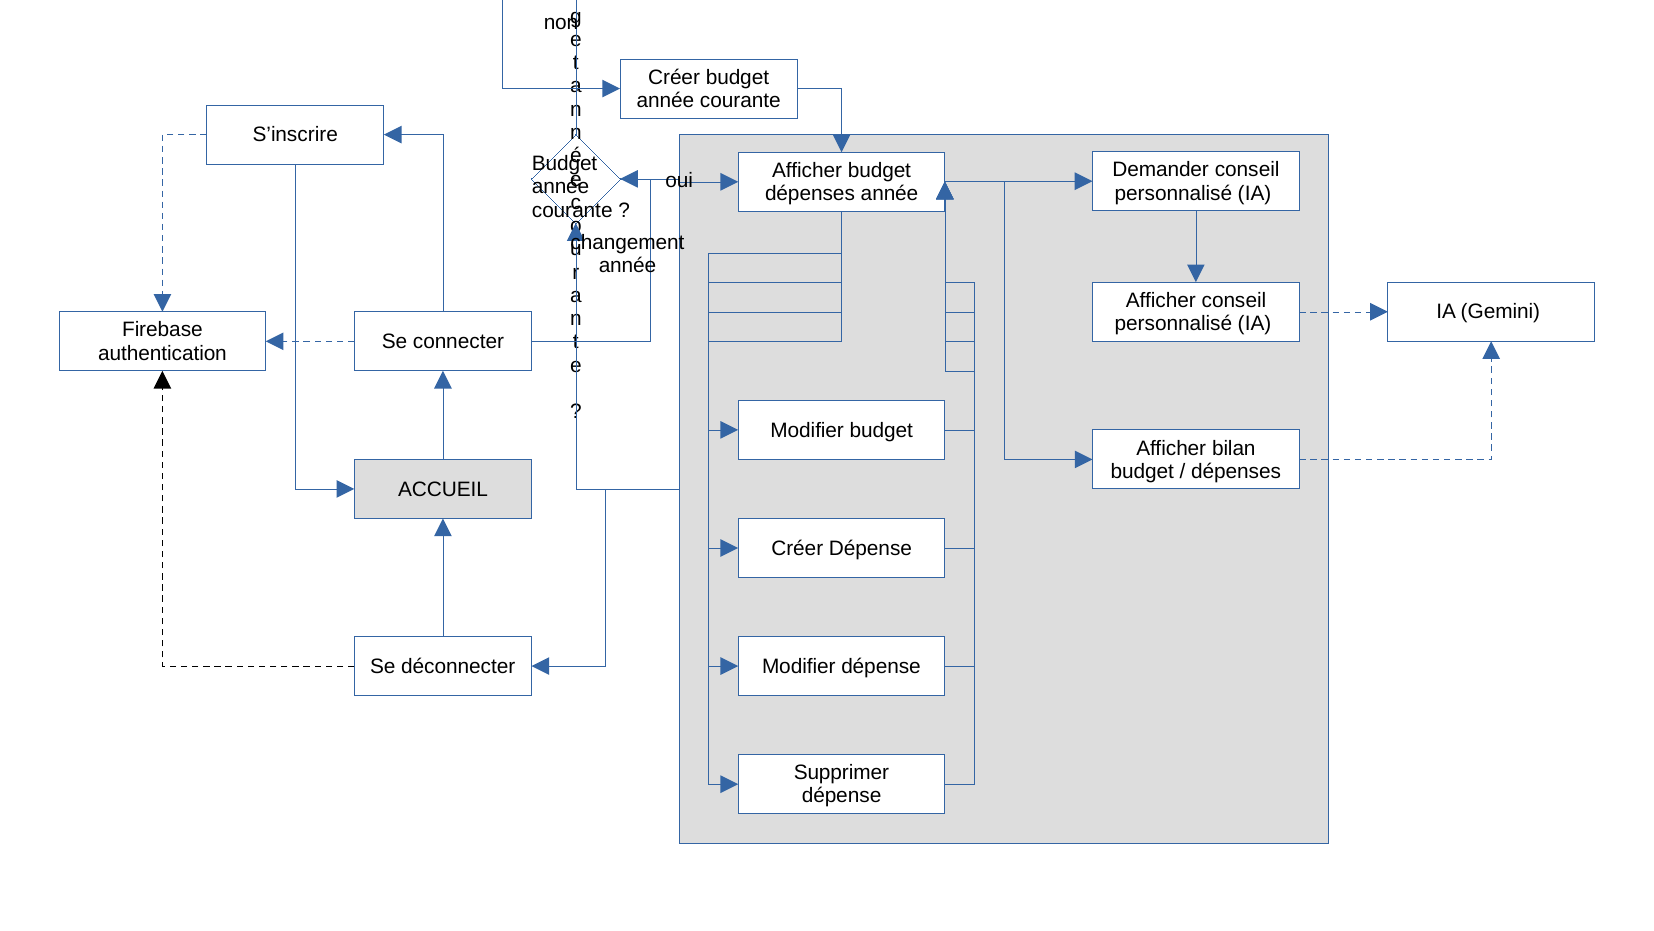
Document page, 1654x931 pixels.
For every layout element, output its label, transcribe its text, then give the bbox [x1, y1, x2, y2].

text_box [946, 342, 974, 371]
text_box Afficher budget dépenses année [738, 152, 945, 212]
text_box Modifier budget [738, 400, 945, 460]
text_box [710, 254, 841, 282]
text_box Modifier dépense [738, 636, 945, 696]
text_box [710, 283, 841, 312]
text_box Firebase authentication [59, 311, 266, 371]
text_box Afficher bilan budget / dépenses [1092, 429, 1300, 489]
text_box [710, 313, 841, 341]
text_box [946, 283, 974, 312]
text_box [710, 549, 974, 666]
text_box Se connecter [354, 311, 532, 371]
text_box Budget année courante ? [517, 144, 647, 229]
text_box [710, 667, 974, 784]
text_box Supprimer dépense [738, 754, 945, 814]
text_box [710, 431, 974, 548]
text_box [679, 134, 840, 182]
text_box Demander conseil personnalisé (IA) [1092, 151, 1300, 211]
text_box [679, 134, 1329, 844]
text_box Se déconnecter [354, 636, 532, 696]
text_box Créer budget année courante [620, 59, 798, 119]
text_box Créer Dépense [738, 518, 945, 578]
text_box [946, 313, 974, 341]
text_box S’inscrire [206, 105, 384, 165]
text_box [710, 212, 974, 430]
text_box Afficher conseil personnalisé (IA) [1092, 282, 1300, 342]
text_box IA (Gemini) [1387, 282, 1595, 342]
text_box ACCUEIL [354, 459, 532, 519]
